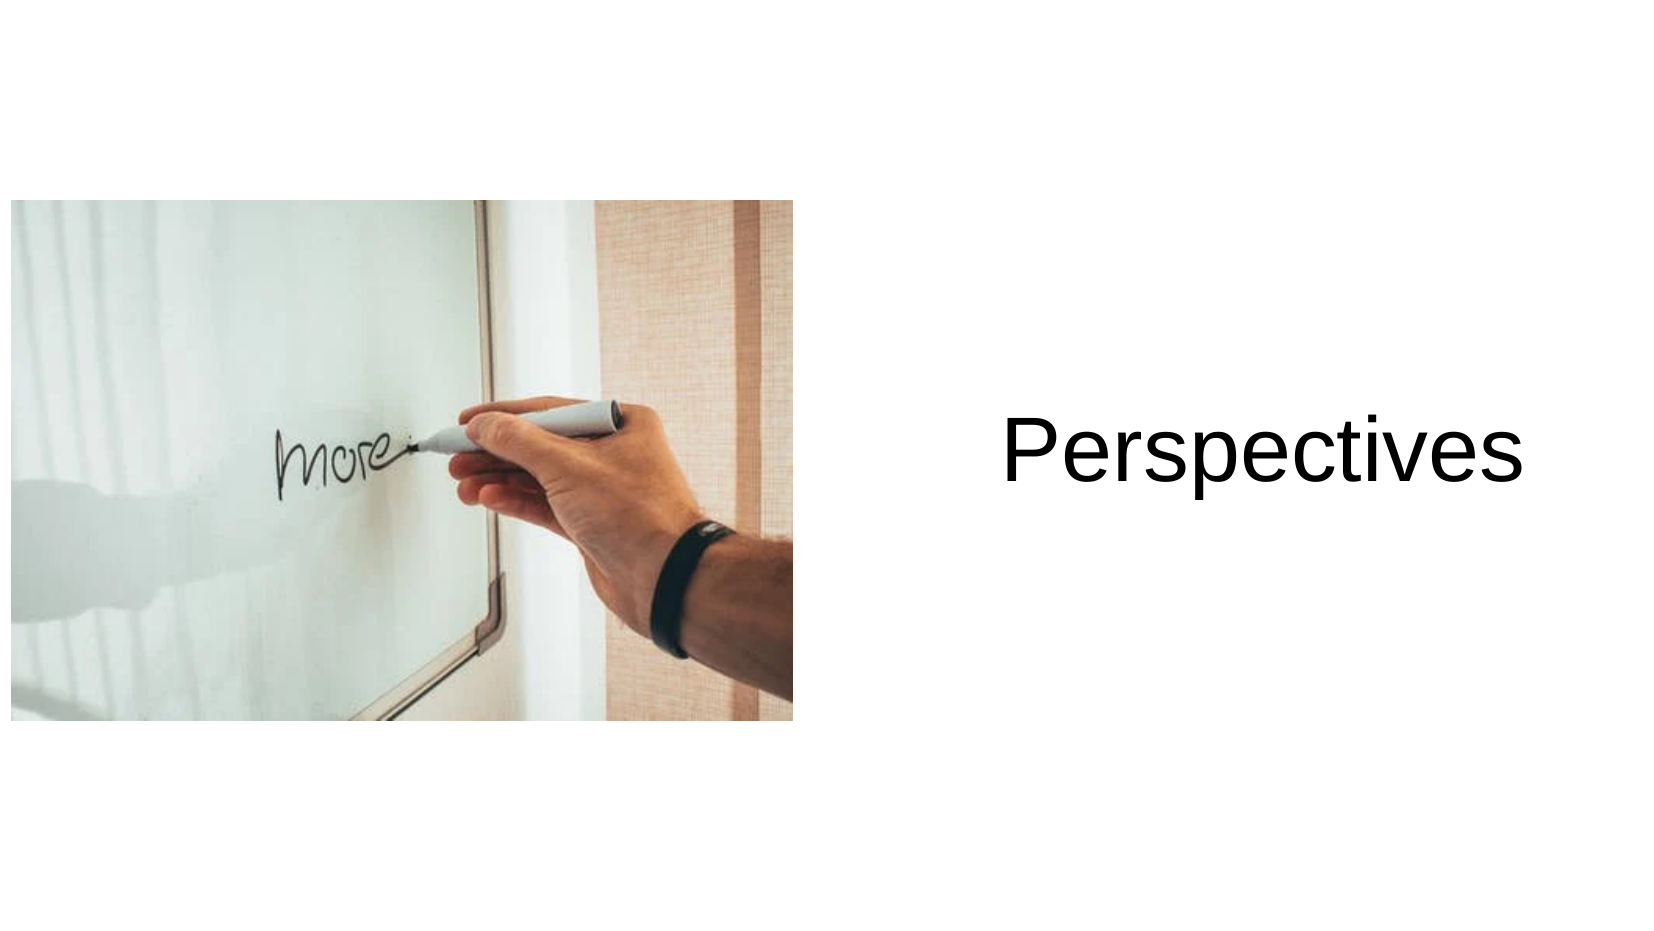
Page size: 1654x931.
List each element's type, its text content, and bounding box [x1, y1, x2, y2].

picture [11, 200, 793, 721]
title Perspectives [944, 193, 1583, 706]
